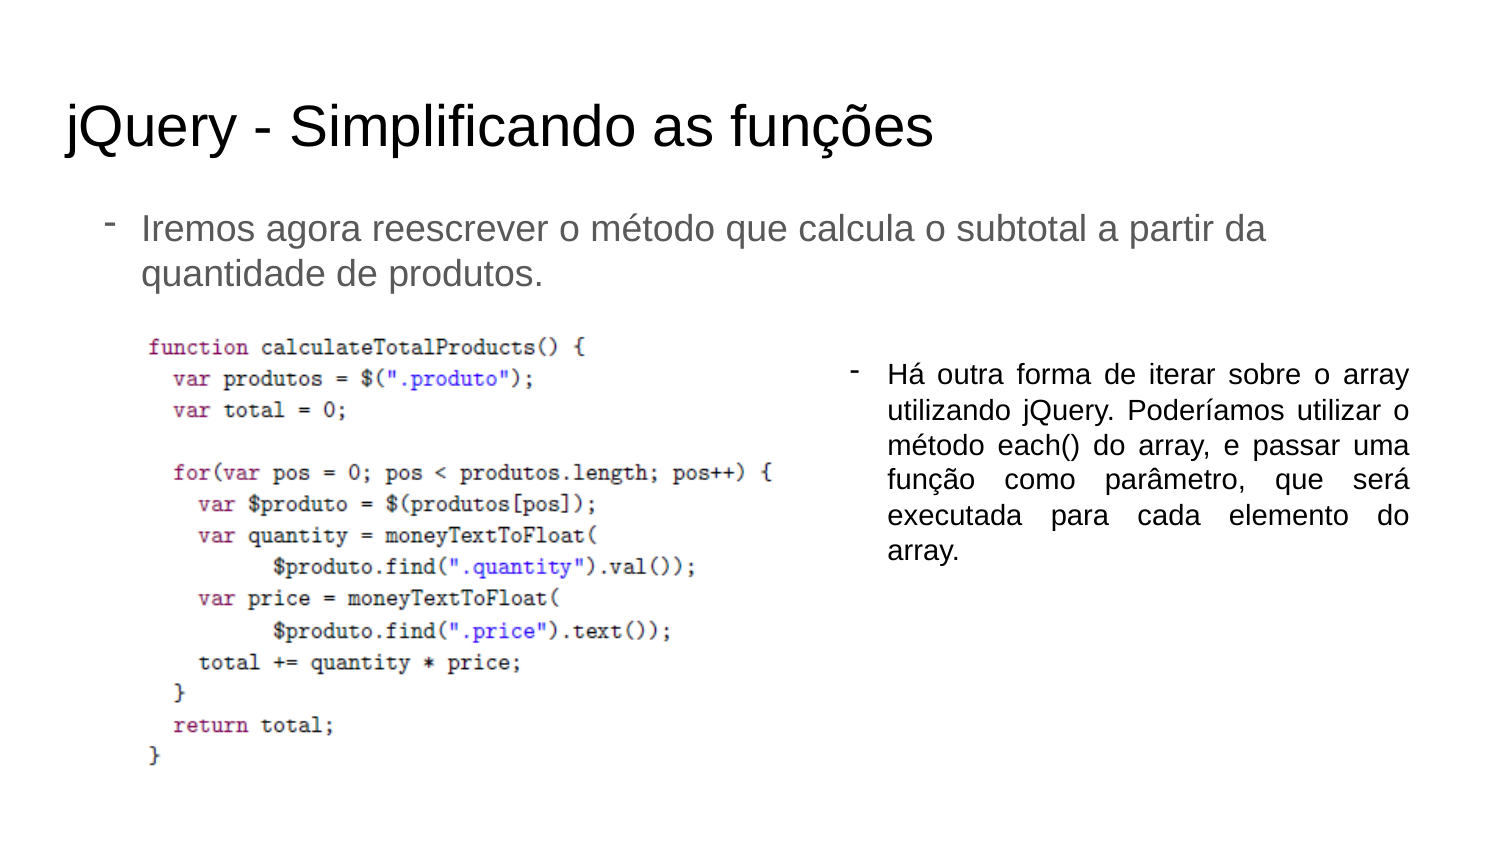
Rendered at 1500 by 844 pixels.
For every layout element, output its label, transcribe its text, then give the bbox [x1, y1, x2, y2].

title jQuery - Simplificando as funções [51, 72, 1449, 167]
text_box Há outra forma de iterar sobre o array utilizando jQuery. Poderíamos utilizar o método each() do array, e passar uma função como parâmetro, que será executada para cada elemento do array. [797, 340, 1426, 750]
list Iremos agora reescrever o método que calcula o subtotal a partir da quantidade de produtos. [51, 189, 1449, 750]
picture [142, 328, 791, 781]
